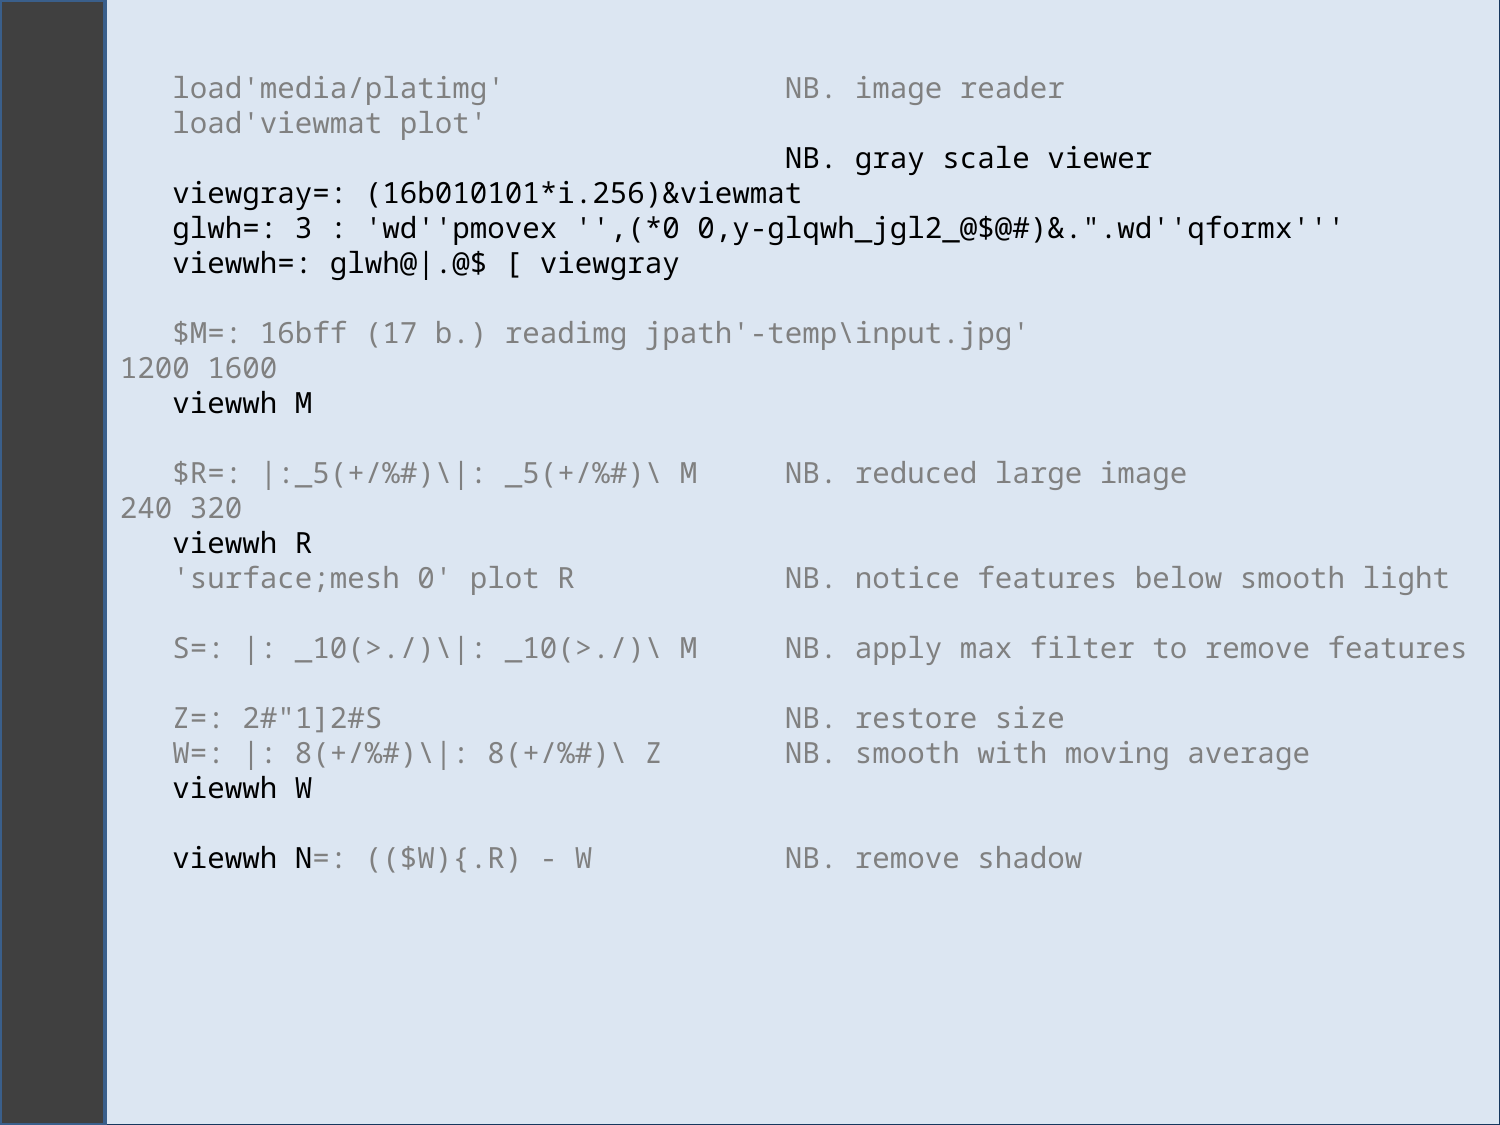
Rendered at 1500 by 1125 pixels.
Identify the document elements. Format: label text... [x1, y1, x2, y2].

text_box [0, 0, 1500, 1125]
text_box load'media/platimg' NB. image reader load'viewmat plot' NB. gray scale viewer viewgray=: (16b010101*i.256)&viewmat glwh=: 3 : 'wd''pmovex '',(*0 0,y-glqwh_jgl2_@$@#)&.".wd''qformx''' viewwh=: glwh@|.@$ [ viewgray $M=: 16bff (17 b.) readimg jpath'-temp\input.jpg' 1200 1600 viewwh M $R=: |:_5(+/%#)\|: _5(+/%#)\ M NB. reduced large image 240 320 viewwh R 'surface;mesh 0' plot R NB. notice features below smooth light S=: |: _10(>./)\|: _10(>./)\ M NB. apply max filter to remove features Z=: 2#"1]2#S NB. restore size W=: |: 8(+/%#)\|: 8(+/%#)\ Z NB. smooth with moving average viewwh W viewwh N=: (($W){.R) - W NB. remove shadow [106, 62, 1500, 882]
